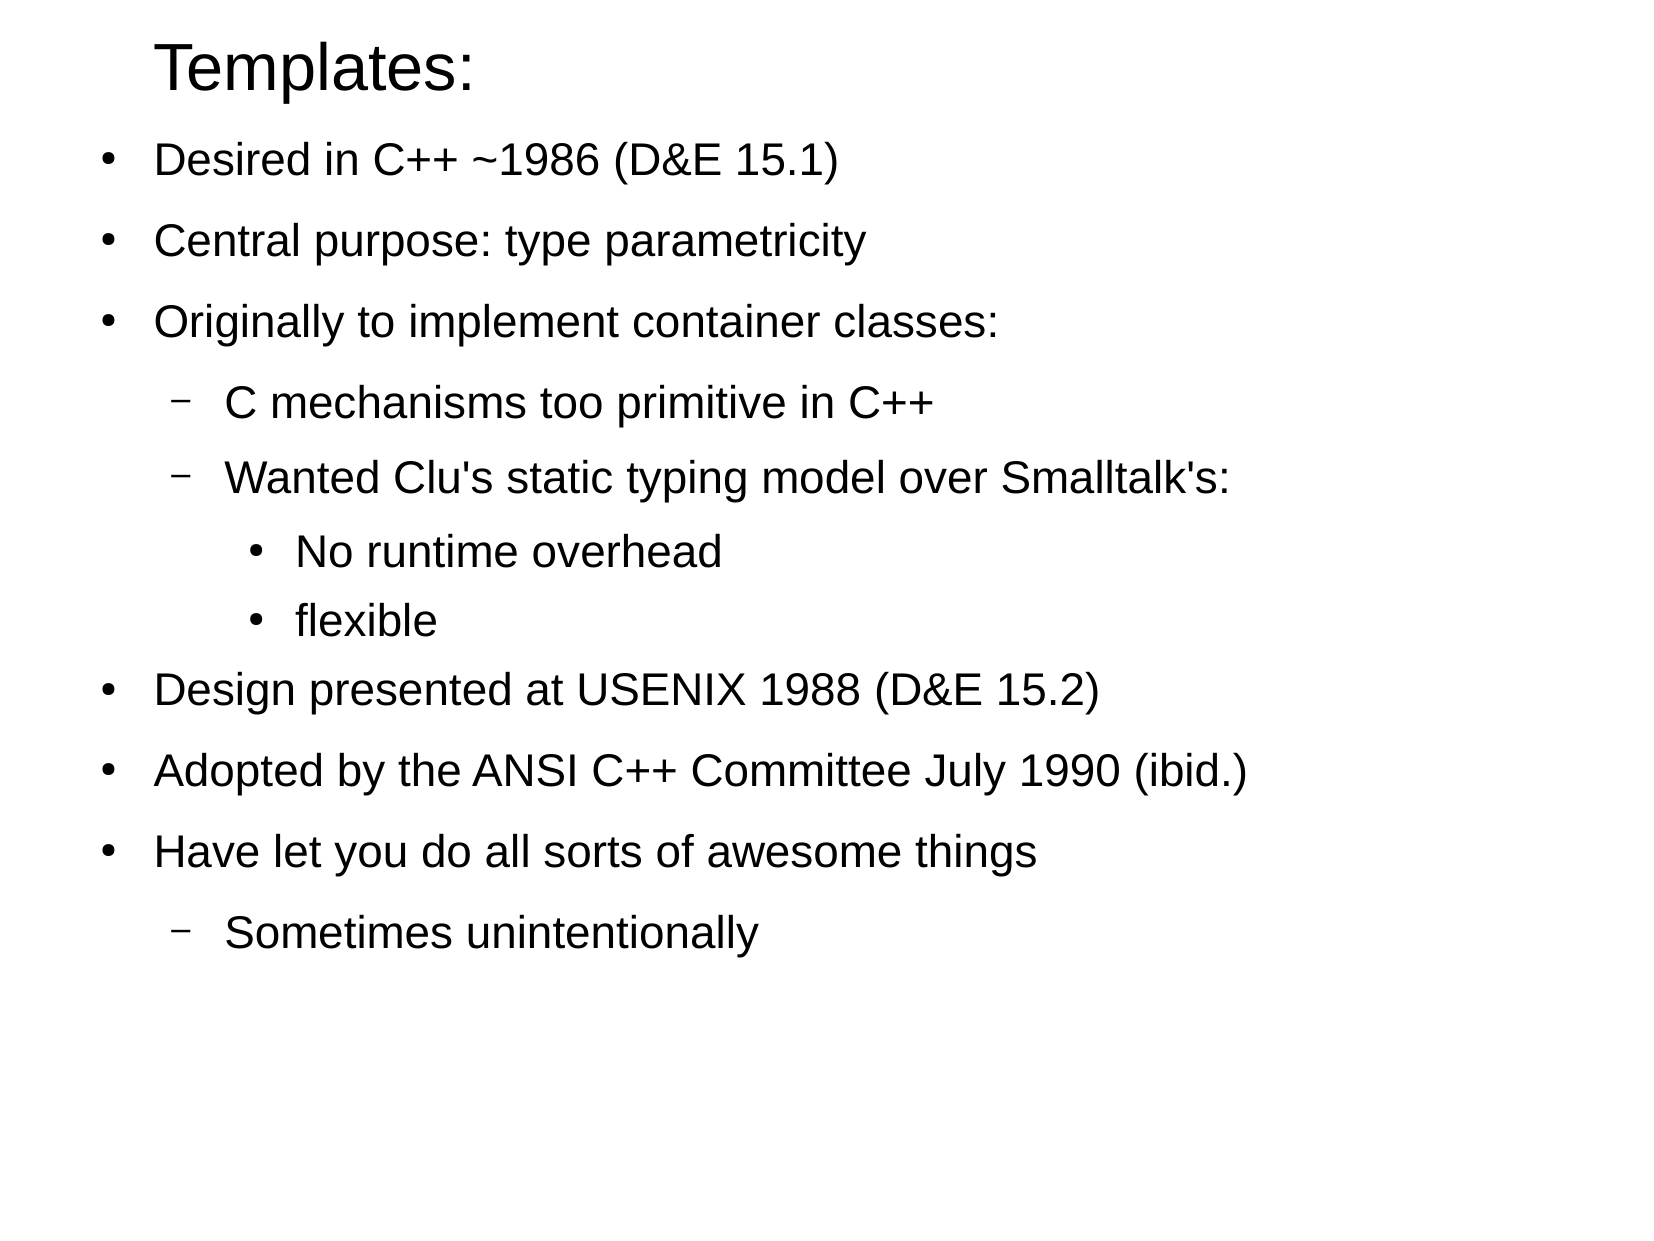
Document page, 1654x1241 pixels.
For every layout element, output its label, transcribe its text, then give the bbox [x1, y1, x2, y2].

list Templates: Desired in C++ ~1986 (D&E 15.1) Central purpose: type parametricity Originally to implement container classes: C mechanisms too primitive in C++ Wanted Clu's static typing model over Smalltalk's: No runtime overhead flexible Design presented at USENIX 1988 (D&E 15.2) Adopted by the ANSI C++ Committee July 1990 (ibid.) Have let you do all sorts of awesome things Sometimes unintentionally [82, 30, 1571, 1201]
